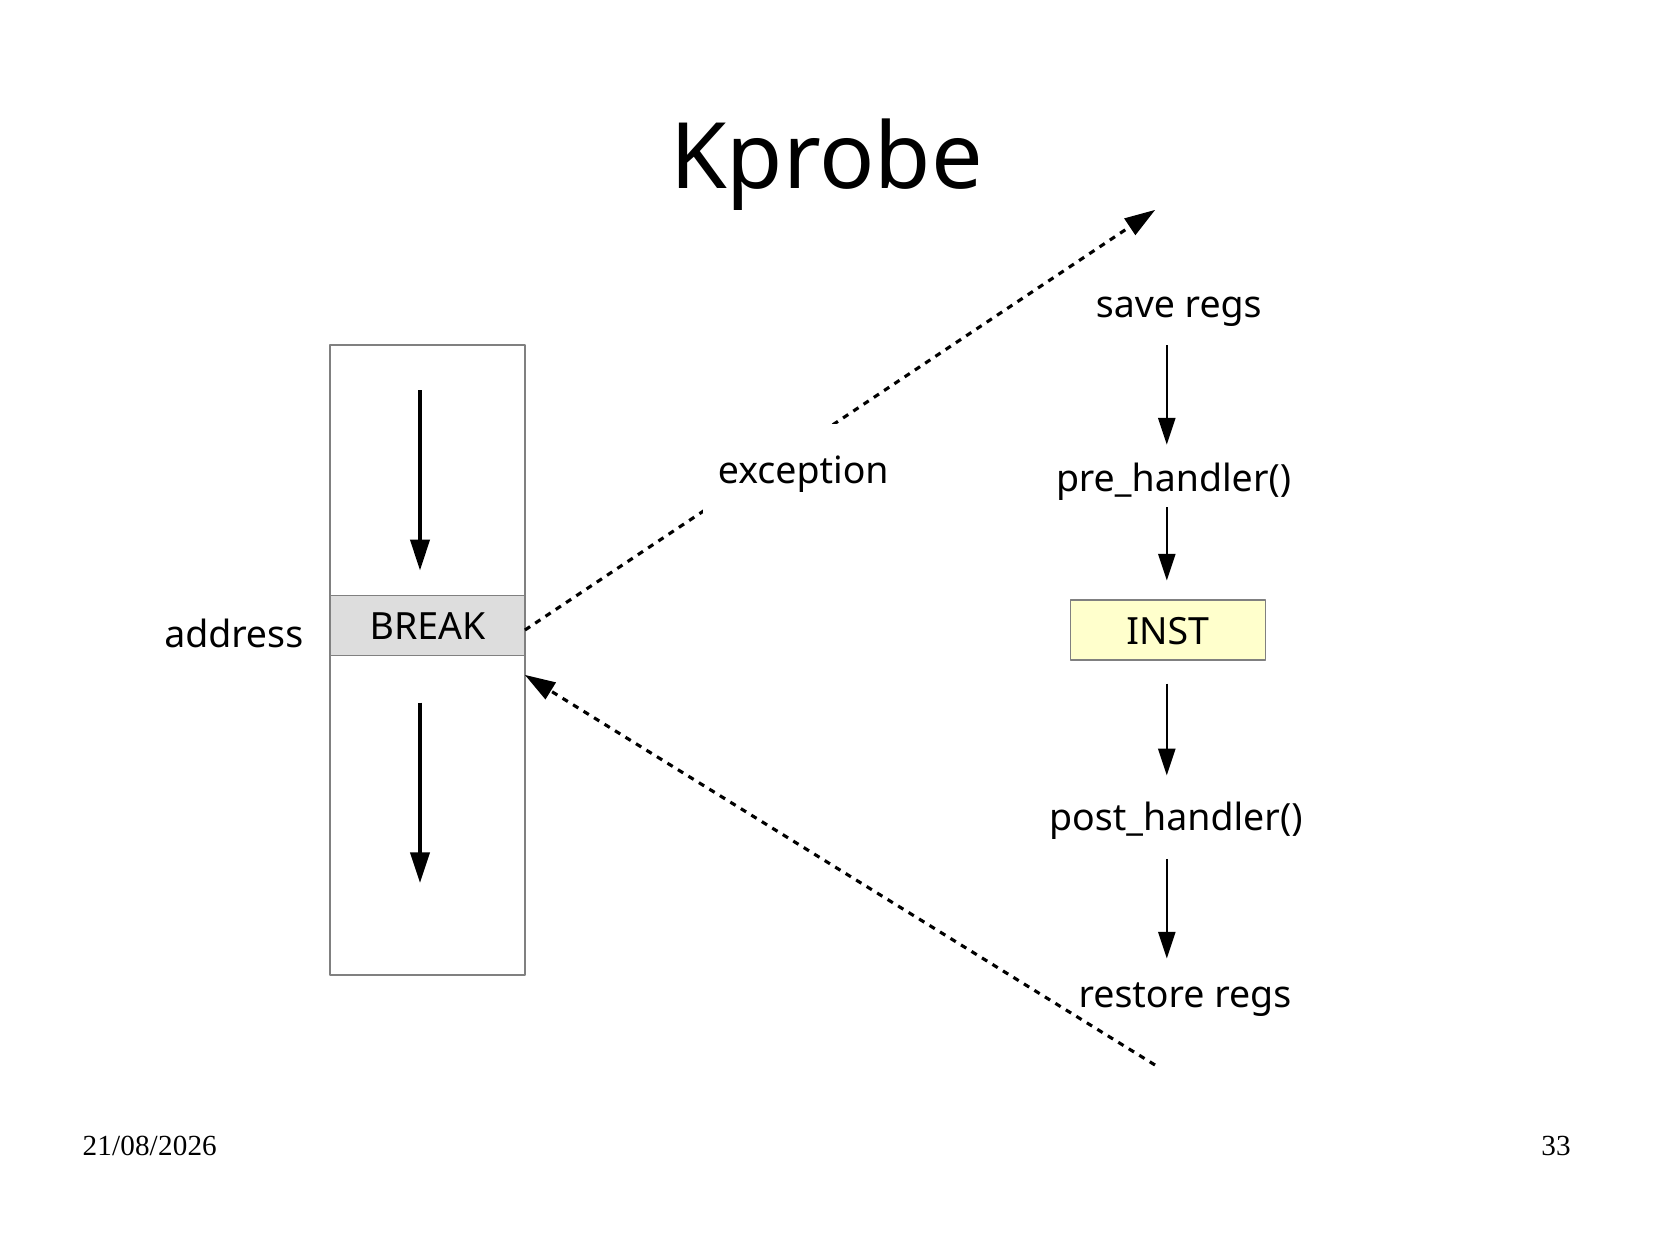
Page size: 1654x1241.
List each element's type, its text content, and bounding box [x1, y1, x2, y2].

text_box pre_handler() [1041, 444, 1301, 505]
text_box exception [703, 424, 891, 514]
text_box save regs [1081, 269, 1260, 331]
text_box INST [1070, 600, 1266, 661]
text_box address [149, 600, 304, 661]
text_box restore regs [1063, 959, 1285, 1021]
text_box BREAK [330, 595, 526, 656]
text_box post_handler() [1034, 782, 1309, 843]
title Kprobe [82, 49, 1571, 257]
